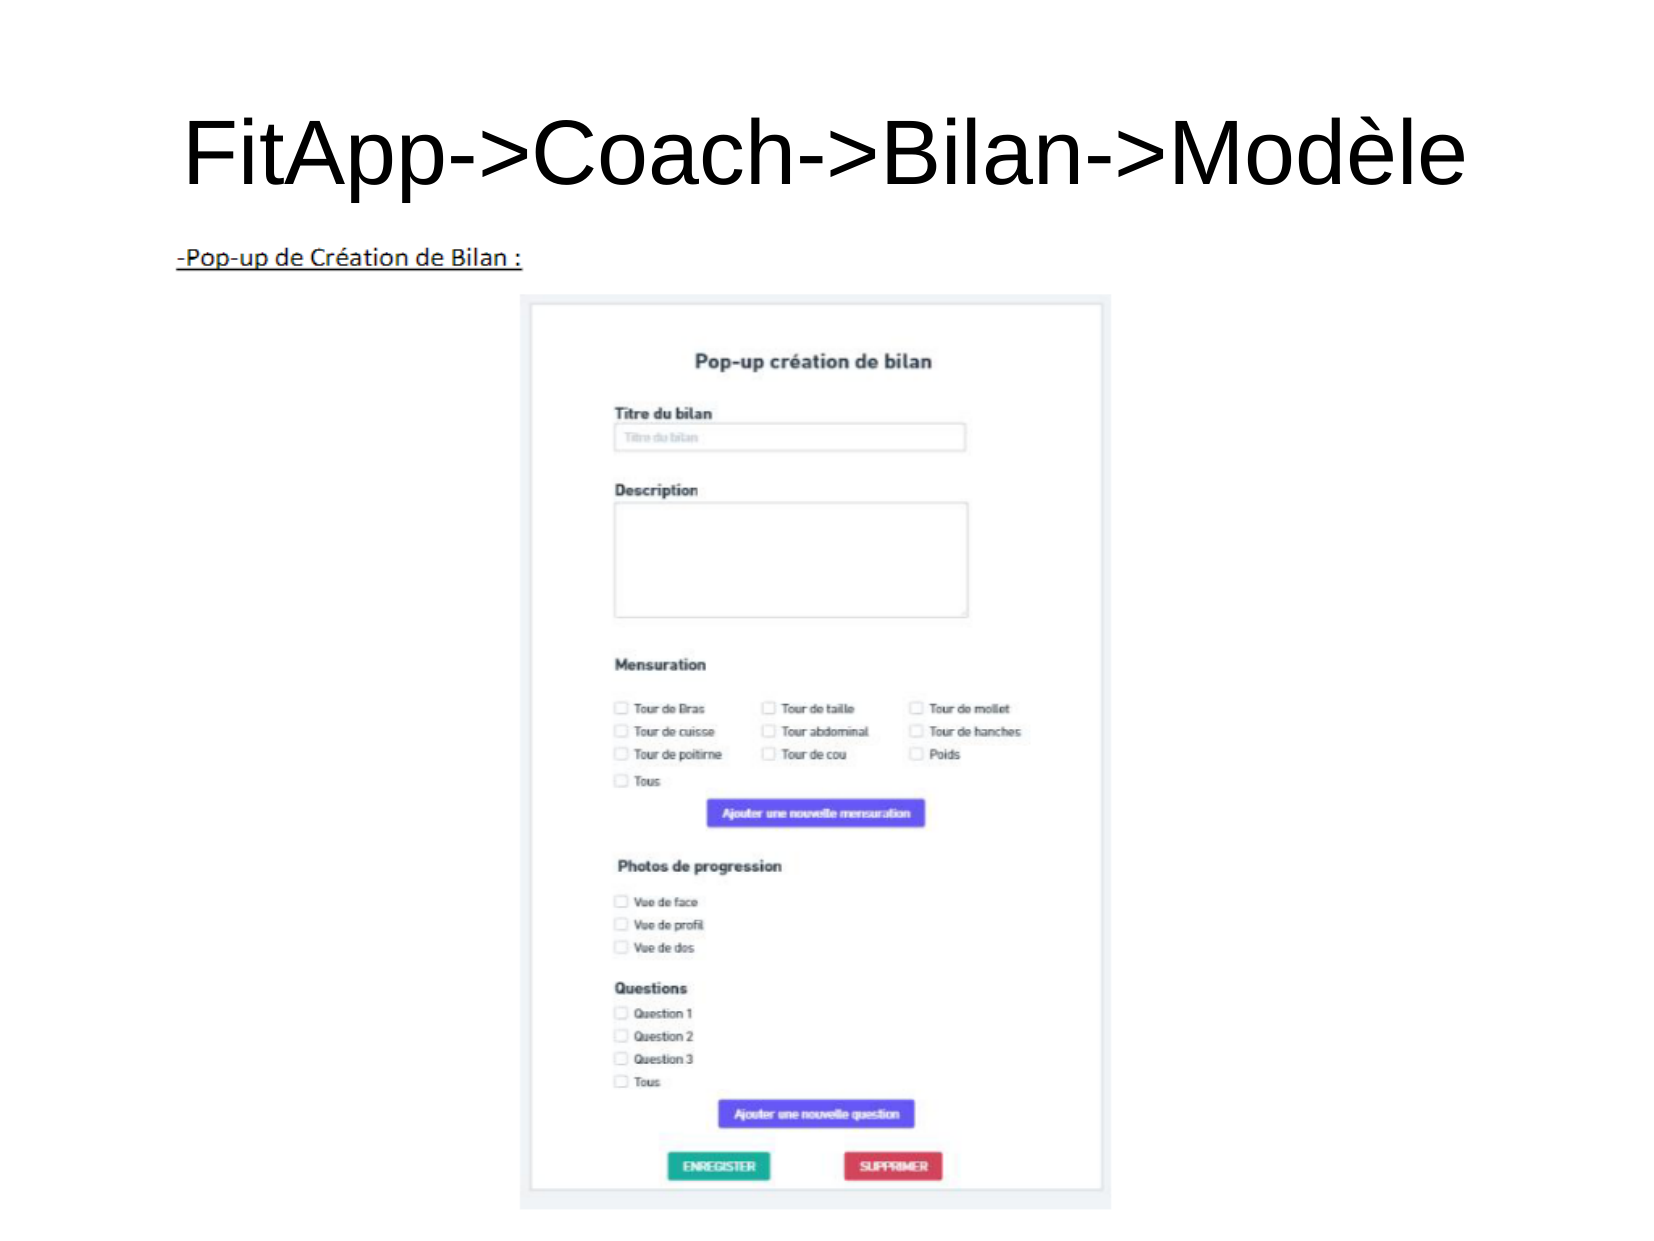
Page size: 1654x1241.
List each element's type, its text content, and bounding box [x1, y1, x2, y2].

title FitApp->Coach->Bilan->Modèle [59, 49, 1595, 257]
picture [165, 236, 1134, 1229]
